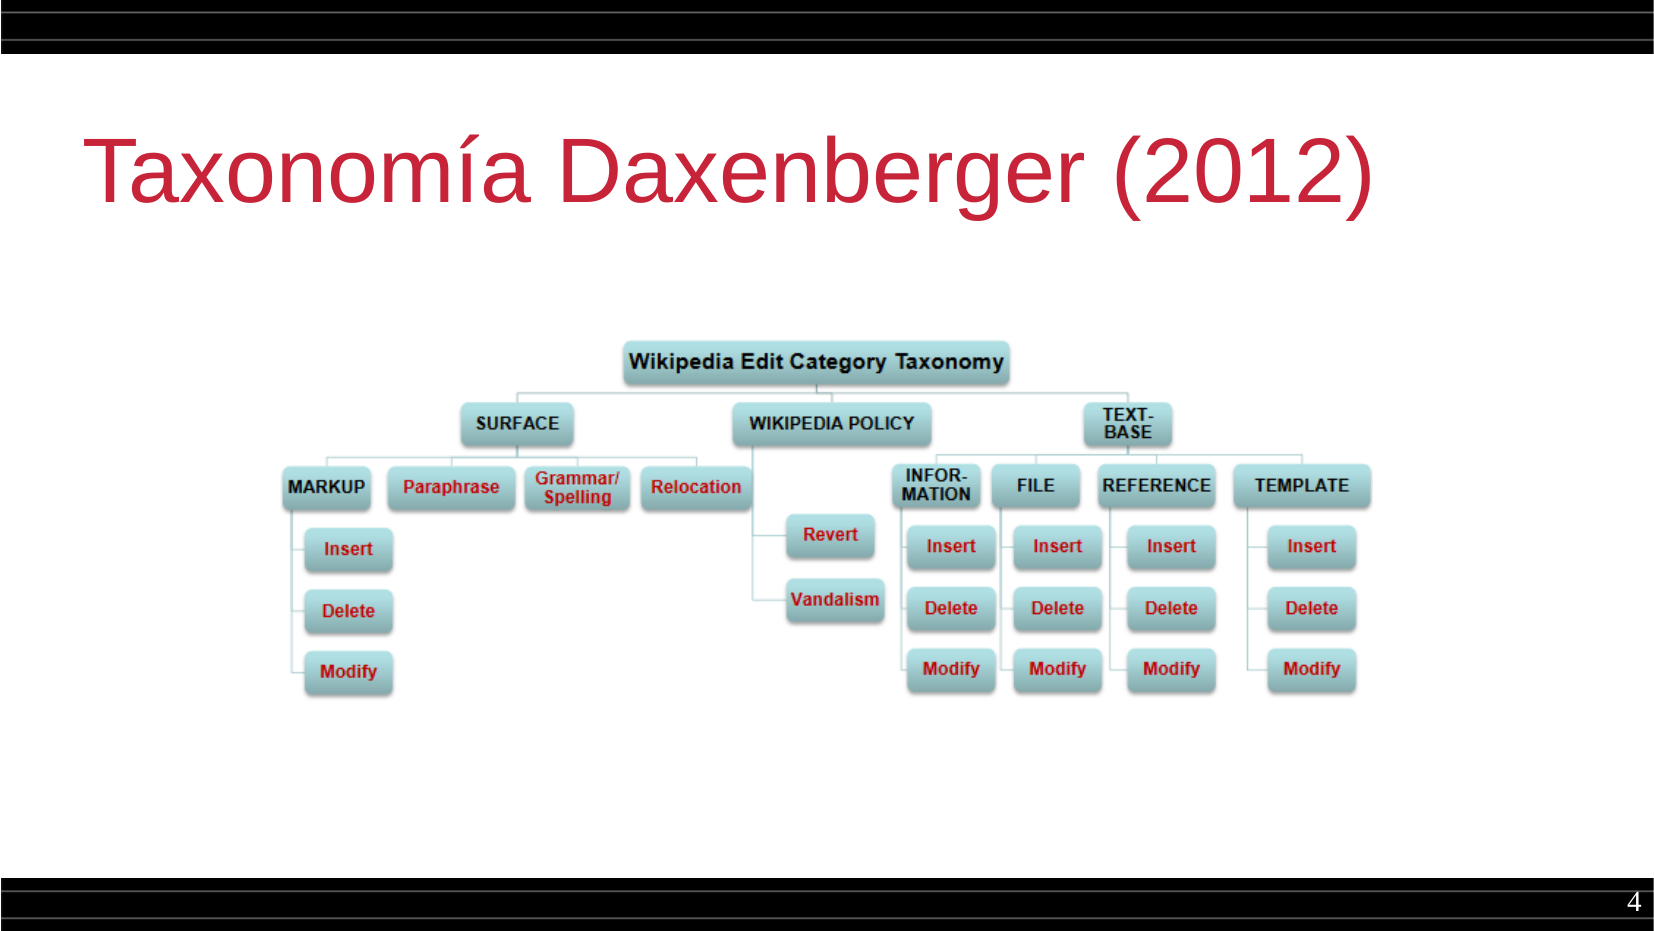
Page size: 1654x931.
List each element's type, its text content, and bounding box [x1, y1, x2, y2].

picture [1, 0, 1654, 54]
picture [1, 878, 1654, 931]
picture [280, 271, 1373, 792]
title Taxonomía Daxenberger (2012) [82, 92, 1571, 249]
